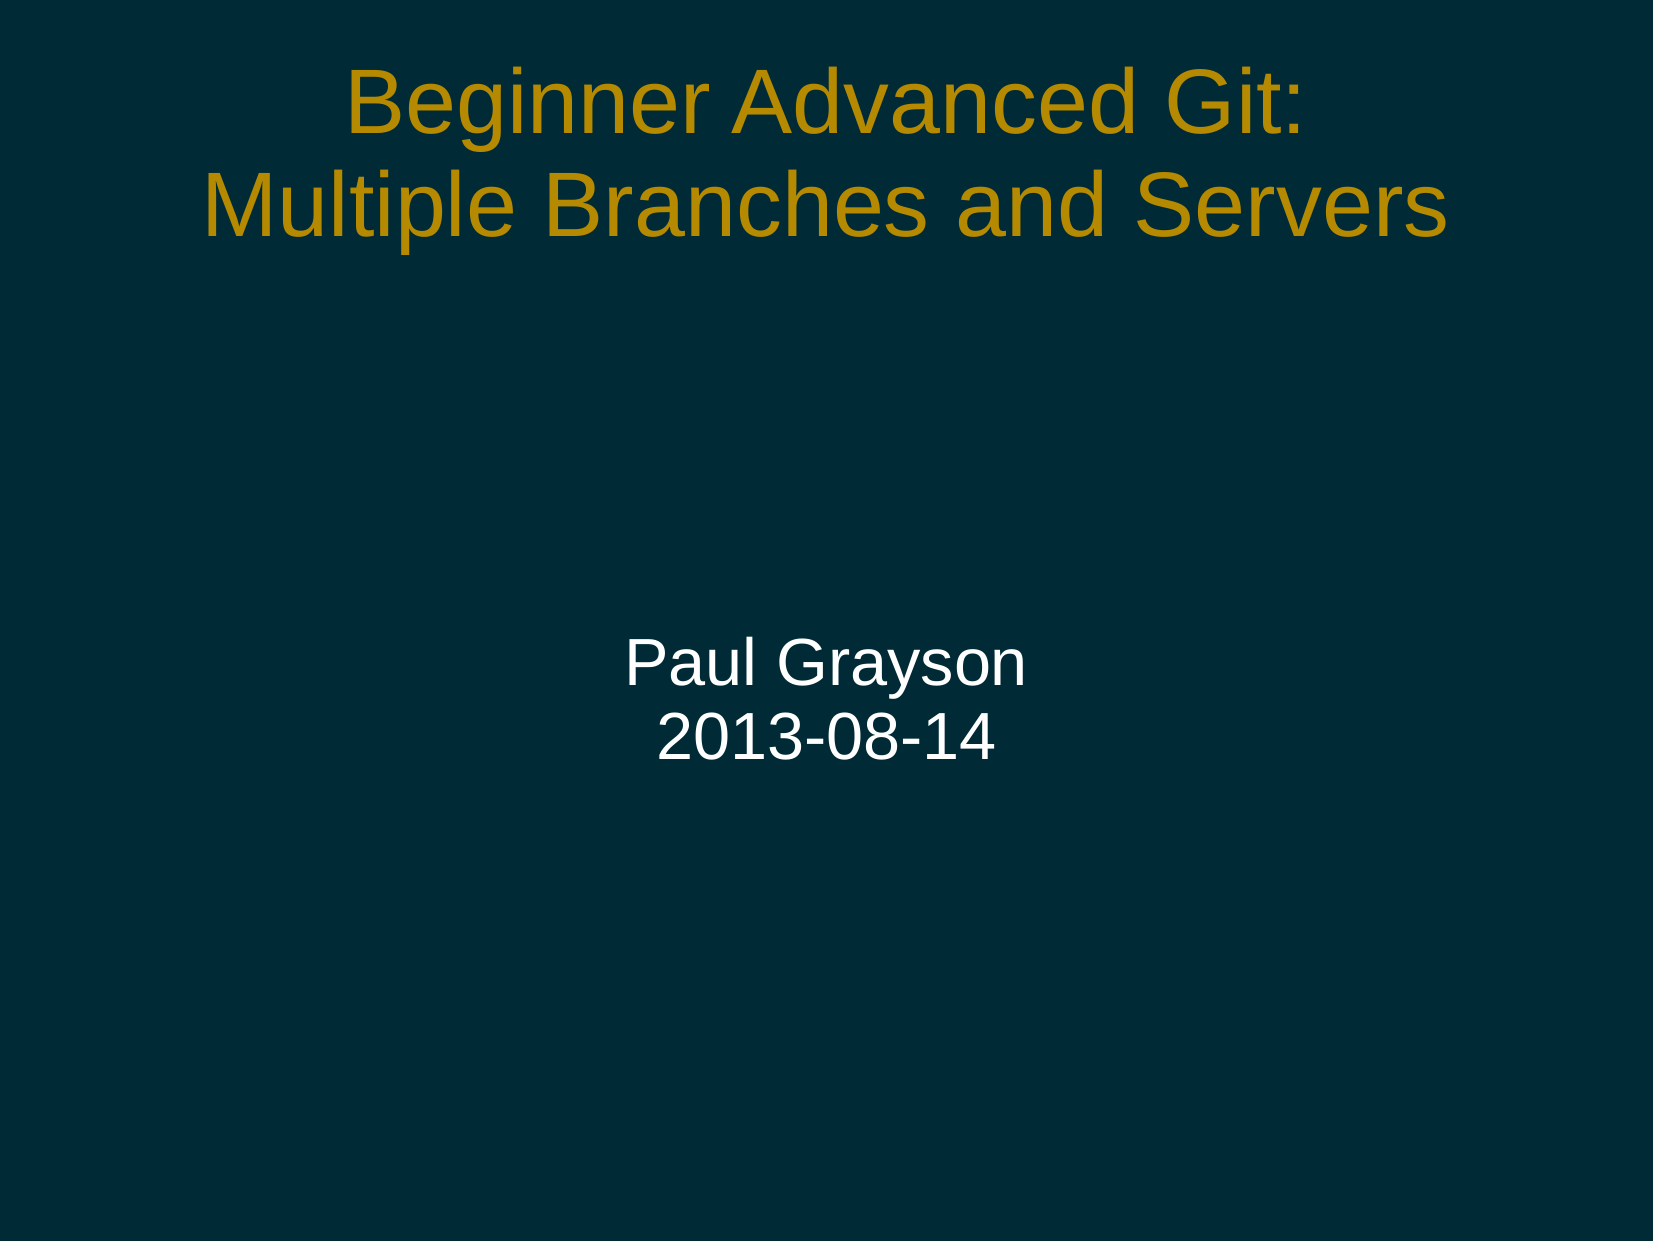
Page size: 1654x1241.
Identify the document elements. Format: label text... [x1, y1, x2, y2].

subtitle Paul Grayson 2013-08-14 [82, 290, 1571, 1109]
title Beginner Advanced Git: Multiple Branches and Servers [82, 49, 1571, 257]
